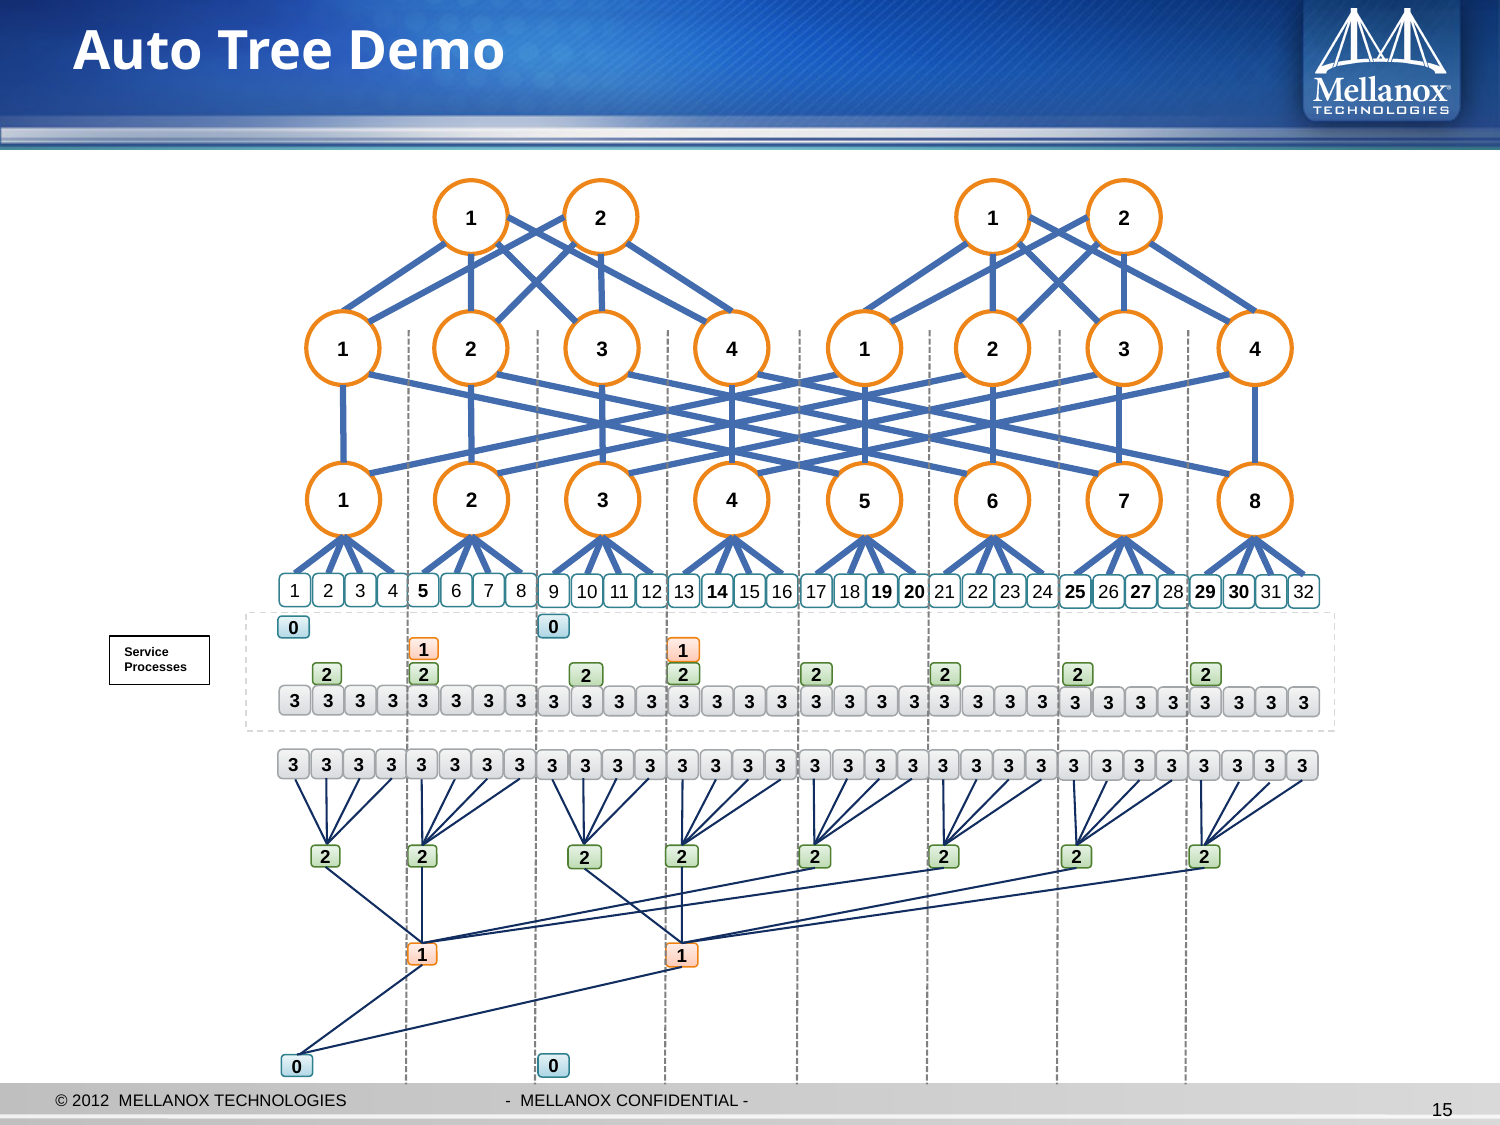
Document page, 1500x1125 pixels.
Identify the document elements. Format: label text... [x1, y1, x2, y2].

text_box 3 [375, 749, 407, 779]
text_box 3 [1221, 750, 1254, 781]
text_box 4 [377, 573, 407, 607]
text_box 32 [1288, 574, 1320, 609]
title Auto Tree Demo [58, 0, 1268, 129]
text_box 23 [994, 574, 1027, 608]
text_box 3 [994, 686, 1027, 716]
text_box 3 [538, 686, 570, 716]
text_box 3 [312, 685, 344, 715]
text_box 2 [434, 462, 509, 536]
text_box 3 [505, 685, 537, 715]
text_box 1 [279, 573, 311, 607]
text_box 1 [828, 311, 902, 385]
text_box 5 [828, 463, 902, 537]
text_box 3 [439, 749, 471, 779]
picture [0, 0, 1500, 150]
text_box 2 [955, 311, 1030, 385]
text_box 16 [766, 574, 798, 608]
text_box 3 [701, 686, 734, 716]
text_box 29 [1189, 574, 1222, 609]
text_box 3 [1123, 750, 1156, 781]
text_box 3 [866, 686, 898, 716]
text_box 3 [473, 685, 505, 715]
text_box 20 [898, 574, 929, 608]
text_box 2 [311, 845, 340, 867]
text_box 14 [701, 574, 734, 608]
text_box 2 [564, 180, 638, 254]
text_box 3 [407, 685, 439, 715]
text_box 3 [440, 685, 473, 715]
text_box 3 [993, 749, 1025, 780]
text_box 1 [306, 311, 380, 385]
text_box 3 [1254, 750, 1286, 781]
text_box 0 [277, 616, 310, 638]
text_box 3 [700, 749, 732, 780]
text_box 3 [960, 749, 993, 780]
text_box 28 [1157, 574, 1189, 609]
text_box 6 [955, 463, 1030, 537]
text_box 3 [668, 686, 700, 716]
text_box 10 [571, 574, 603, 608]
text_box 3 [1156, 750, 1188, 781]
text_box 2 [667, 662, 700, 685]
text_box 3 [504, 749, 536, 779]
text_box 1 [407, 943, 437, 965]
text_box 2 [665, 845, 699, 867]
text_box 3 [571, 686, 603, 716]
text_box 25 [1059, 574, 1091, 609]
text_box 3 [603, 686, 636, 716]
text_box 3 [864, 749, 897, 780]
text_box 7 [473, 573, 505, 607]
text_box 2 [928, 845, 959, 868]
text_box 13 [668, 574, 700, 608]
text_box 2 [930, 662, 961, 686]
text_box 1 [665, 943, 698, 967]
text_box 3 [766, 686, 798, 716]
text_box 2 [1189, 845, 1220, 868]
text_box 3 [566, 462, 640, 537]
text_box 2 [1061, 845, 1092, 868]
text_box 7 [1087, 463, 1161, 537]
text_box 3 [1288, 686, 1320, 717]
text_box 1 [434, 180, 508, 254]
text_box 3 [799, 749, 831, 780]
text_box 3 [765, 749, 797, 780]
text_box 3 [377, 685, 407, 715]
text_box 3 [1255, 686, 1287, 717]
text_box 2 [312, 573, 344, 607]
text_box 6 [440, 573, 473, 607]
text_box 3 [602, 749, 634, 780]
text_box 3 [570, 749, 602, 780]
text_box 2 [1087, 180, 1161, 254]
text_box 3 [1189, 686, 1222, 717]
text_box 1 [306, 462, 381, 536]
text_box 2 [312, 662, 342, 685]
text_box 3 [800, 686, 833, 716]
text_box 0 [281, 1054, 313, 1077]
text_box 3 [733, 686, 766, 716]
text_box 9 [538, 574, 570, 608]
text_box 26 [1092, 574, 1125, 609]
text_box 3 [344, 573, 377, 607]
text_box 3 [1091, 750, 1123, 781]
text_box 31 [1255, 574, 1287, 609]
text_box 3 [277, 749, 310, 779]
text_box 3 [471, 749, 504, 779]
text_box 3 [634, 749, 667, 780]
text_box 2 [799, 845, 831, 868]
text_box 11 [603, 574, 636, 608]
text_box 3 [565, 311, 639, 385]
text_box 3 [666, 749, 699, 780]
text_box 5 [407, 573, 439, 607]
text_box 3 [1025, 749, 1058, 780]
text_box 3 [897, 749, 929, 780]
text_box 3 [1027, 686, 1059, 716]
text_box 8 [505, 573, 537, 607]
text_box 3 [1157, 686, 1190, 717]
text_box Service Processes [109, 636, 209, 685]
text_box 3 [1087, 311, 1161, 385]
text_box 3 [898, 686, 928, 716]
text_box 3 [929, 749, 959, 780]
text_box 3 [344, 685, 377, 715]
text_box 3 [1223, 686, 1255, 717]
text_box 4 [695, 462, 769, 537]
text_box 17 [800, 574, 833, 608]
text_box 3 [1188, 750, 1220, 781]
text_box 3 [834, 686, 866, 716]
text_box 3 [536, 749, 568, 780]
text_box 1 [409, 637, 439, 660]
text_box 30 [1223, 574, 1255, 609]
text_box 2 [800, 662, 833, 686]
text_box 3 [343, 749, 375, 779]
text_box 3 [636, 686, 668, 716]
text_box 0 [537, 1053, 570, 1078]
text_box 1 [956, 180, 1030, 254]
text_box 1 [667, 637, 700, 662]
text_box 2 [434, 311, 508, 385]
text_box 3 [1125, 686, 1157, 717]
text_box 3 [732, 749, 764, 780]
text_box 3 [279, 685, 311, 715]
text_box 15 [733, 574, 766, 608]
text_box 18 [834, 574, 866, 608]
text_box 27 [1125, 574, 1157, 609]
text_box 3 [1286, 750, 1318, 781]
text_box 12 [636, 574, 668, 608]
text_box 8 [1218, 463, 1292, 537]
text_box 4 [695, 311, 769, 385]
text_box 0 [537, 614, 570, 638]
text_box 24 [1027, 574, 1059, 608]
text_box 3 [311, 749, 343, 779]
text_box 3 [1058, 750, 1090, 781]
text_box 2 [409, 662, 439, 685]
text_box 3 [1092, 686, 1125, 717]
text_box 2 [567, 845, 602, 869]
text_box 3 [928, 686, 961, 716]
text_box 3 [1059, 686, 1091, 717]
text_box 3 [832, 749, 864, 780]
text_box 21 [928, 574, 961, 608]
text_box 19 [866, 574, 898, 608]
text_box 22 [962, 574, 994, 608]
text_box 3 [406, 749, 438, 779]
text_box 2 [407, 845, 437, 867]
text_box 2 [1062, 662, 1093, 686]
text_box 2 [569, 662, 603, 687]
text_box 4 [1218, 311, 1292, 385]
text_box 3 [962, 686, 994, 716]
text_box 2 [1190, 662, 1222, 686]
